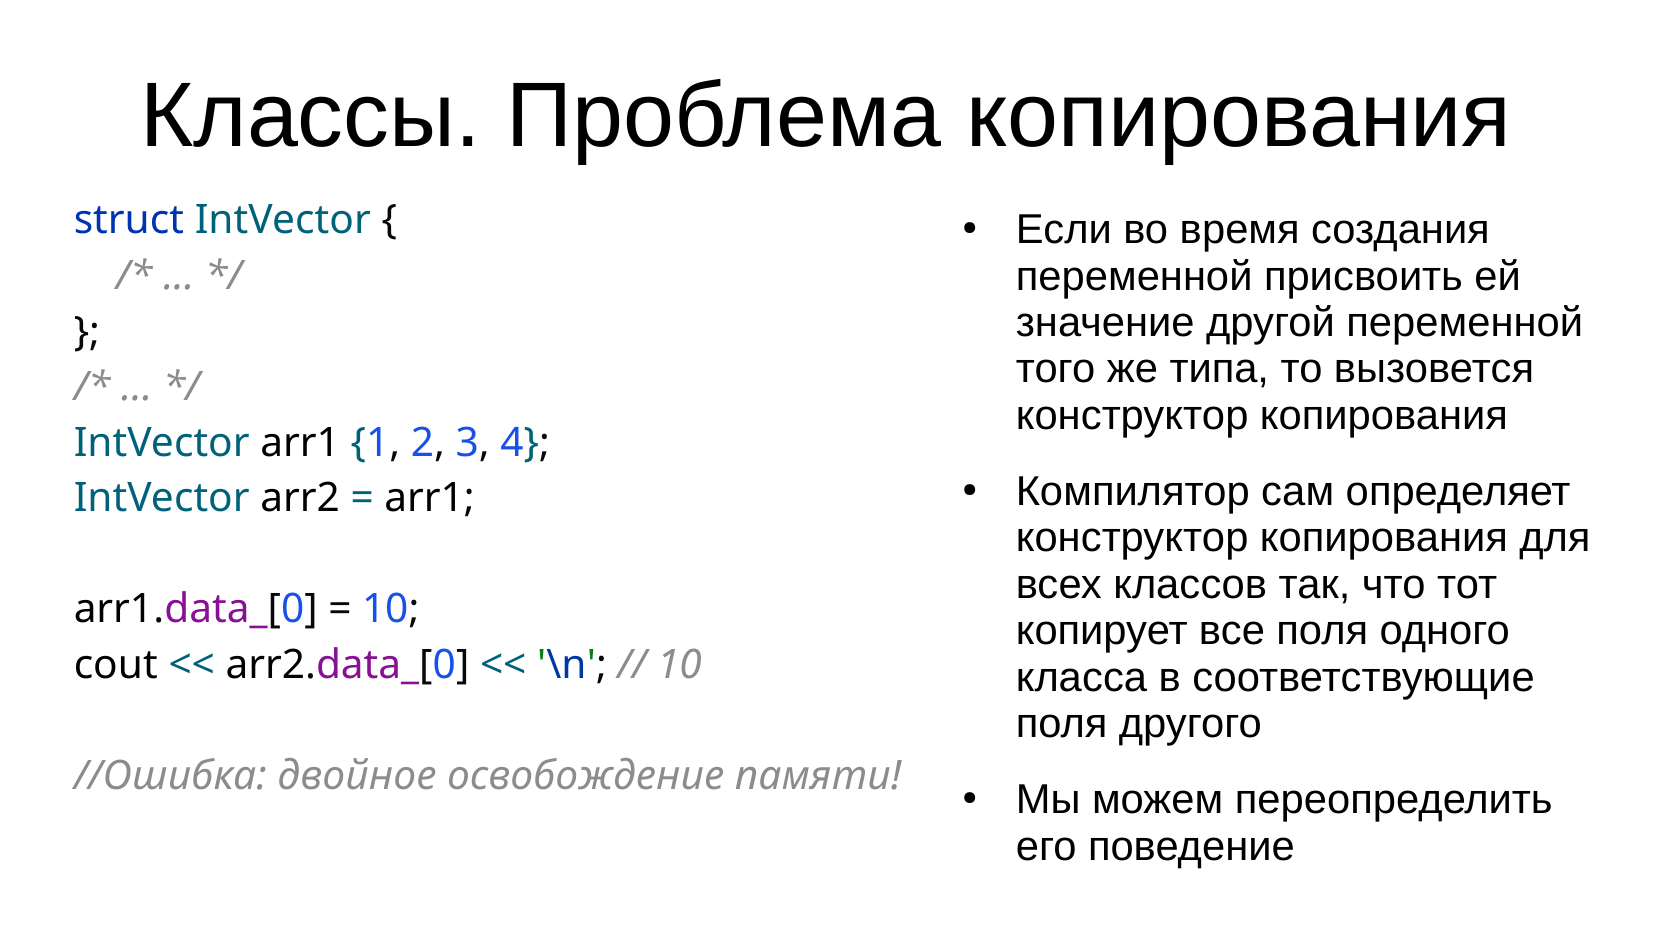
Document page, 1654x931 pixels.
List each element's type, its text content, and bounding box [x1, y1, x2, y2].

title Классы. Проблема копирования [82, 37, 1571, 193]
text_box struct IntVector { /* ... */ }; /* ... */ IntVector arr1 {1, 2, 3, 4}; IntVector arr2 = arr1; arr1.data_[0] = 10; cout << arr2.data_[0] << '\n'; // 10 //Ошибка: двойное освобождение памяти! [59, 183, 945, 886]
list Если во время создания переменной присвоить ей значение другой переменной того же типа, то вызовется конструктор копирования Компилятор сам определяет конструктор копирования для всех классов так, что тот копирует все поля одного класса в соответствующие поля другого Мы можем переопределить его поведение [944, 205, 1607, 875]
